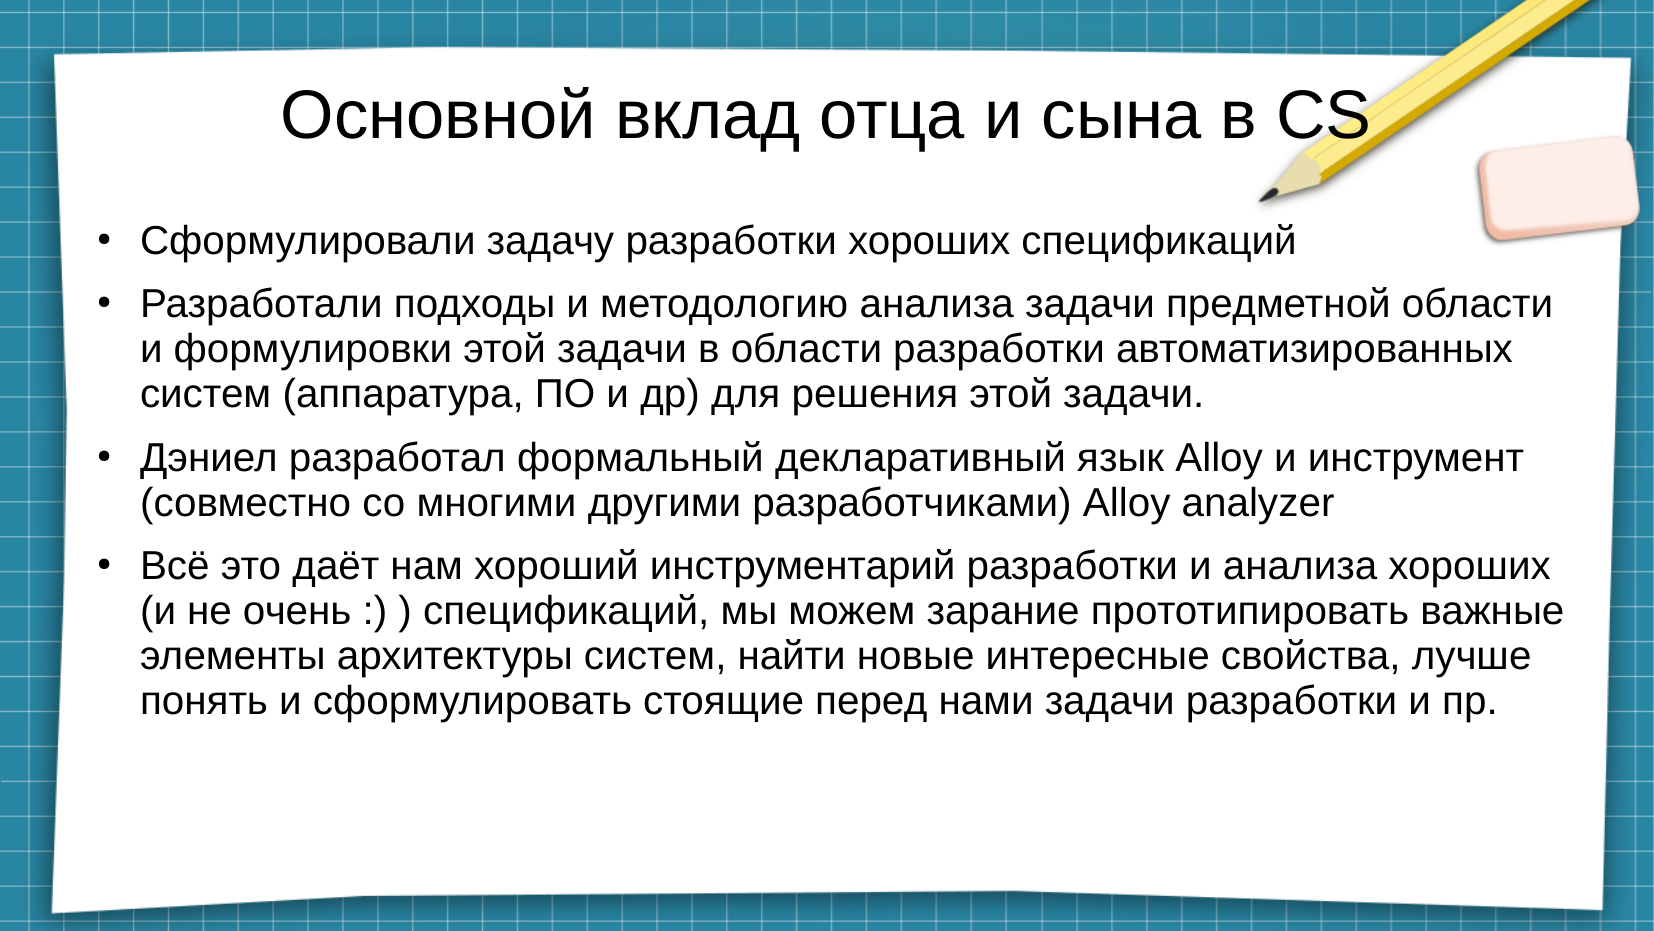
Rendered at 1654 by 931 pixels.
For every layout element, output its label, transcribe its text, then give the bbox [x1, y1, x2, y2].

title Основной вклад отца и сына в CS [82, 37, 1571, 193]
list Сформулировали задачу разработки хороших спецификаций Разработали подходы и методологию анализа задачи предметной области и формулировки этой задачи в области разработки автоматизированных систем (аппаратура, ПО и др) для решения этой задачи. Дэниел разработал формальный декларативный язык Alloy и инструмент (совместно со многими другими разработчиками) Alloy analyzer Всё это даёт нам хороший инструментарий разработки и анализа хороших (и не очень :) ) спецификаций, мы можем зарание прототипировать важные элементы архитектуры систем, найти новые интересные свойства, лучше понять и сформулировать стоящие перед нами задачи разработки и пр. [82, 217, 1571, 758]
picture [0, 0, 1654, 931]
